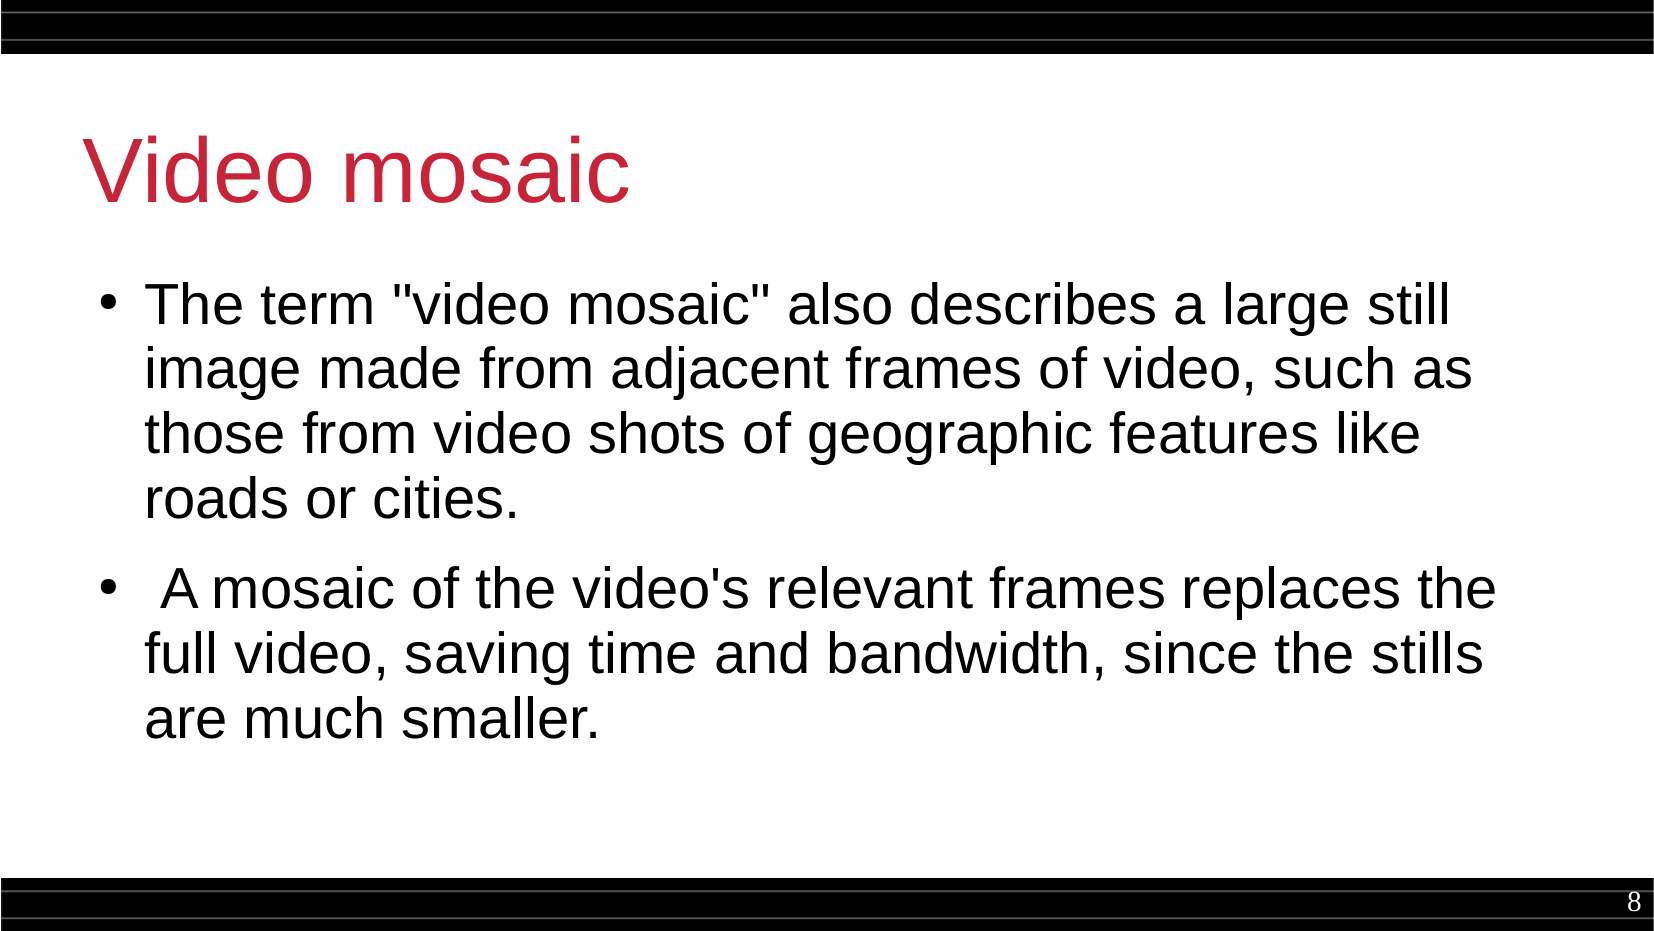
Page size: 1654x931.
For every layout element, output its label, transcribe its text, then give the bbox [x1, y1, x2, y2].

picture [1, 0, 1654, 54]
list The term "video mosaic" also describes a large still image made from adjacent frames of video, such as those from video shots of geographic features like roads or cities. A mosaic of the video's relevant frames replaces the full video, saving time and bandwidth, since the stills are much smaller. [82, 271, 1571, 758]
title Video mosaic [82, 92, 1571, 249]
picture [1, 878, 1654, 931]
